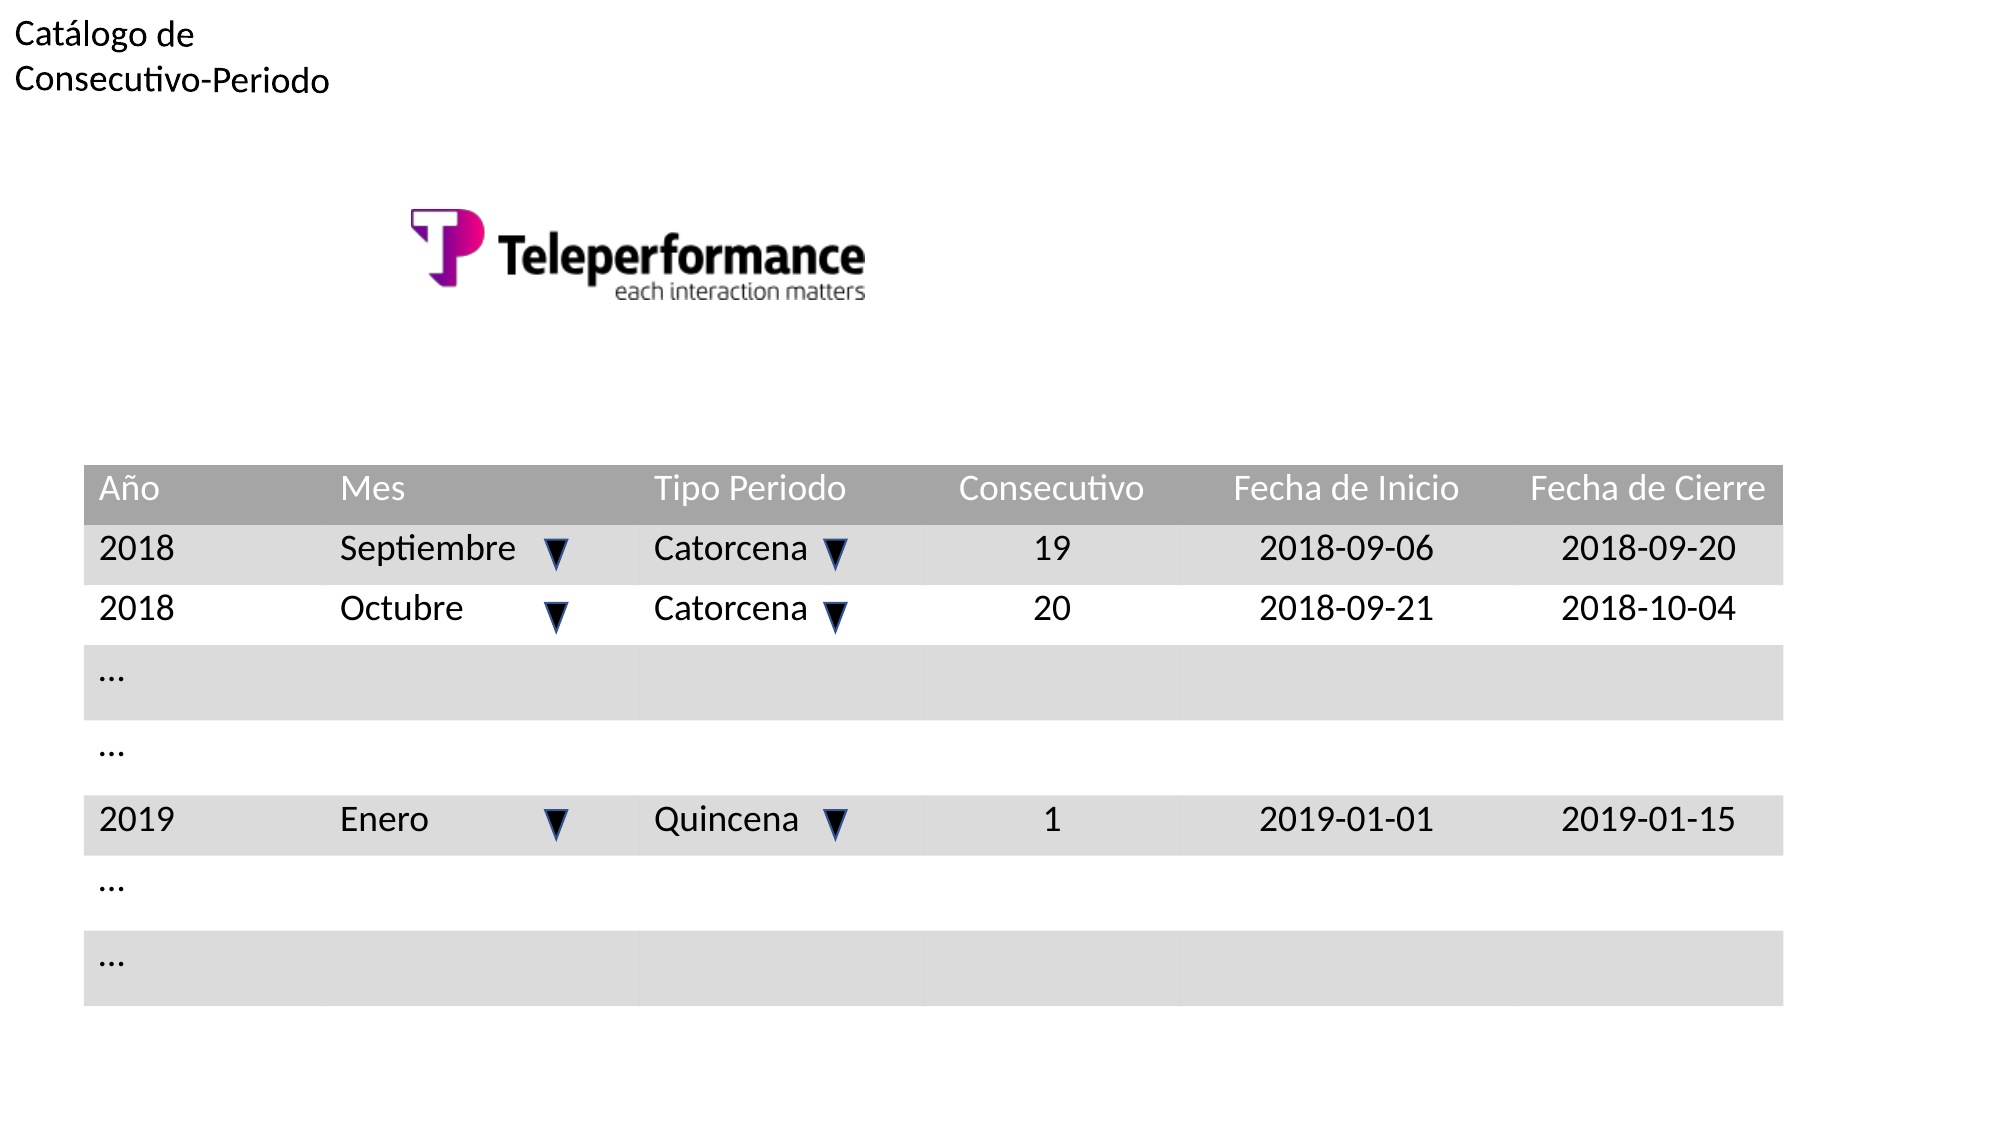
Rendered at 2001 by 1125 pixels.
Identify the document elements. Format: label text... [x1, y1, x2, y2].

text_box [824, 810, 847, 840]
table_cell 2019-01-15 [1513, 795, 1783, 856]
text_box [824, 602, 847, 632]
table_cell [1180, 720, 1513, 795]
table_header Mes [325, 465, 639, 525]
table_cell [325, 931, 639, 1006]
table_cell 2018 [84, 585, 325, 645]
table_header Fecha de Cierre [1513, 465, 1783, 525]
table_cell [1513, 856, 1783, 931]
table_cell [325, 720, 639, 795]
table_header Fecha de Inicio [1180, 465, 1513, 525]
table_cell 2019-01-01 [1180, 795, 1513, 856]
table_cell [1180, 856, 1513, 931]
table_cell [924, 720, 1180, 795]
table_cell … [84, 720, 325, 795]
table_cell [639, 645, 924, 720]
table_cell Quincena [639, 795, 924, 856]
table_cell [1180, 931, 1513, 1006]
table_cell [924, 856, 1180, 931]
table_cell Septiembre [325, 525, 639, 585]
table_cell 2018-09-06 [1180, 525, 1513, 585]
table_cell … [84, 931, 325, 1006]
table_cell 2018-09-21 [1180, 585, 1513, 645]
table_cell 2018 [84, 525, 325, 585]
table_header Tipo Periodo [639, 465, 924, 525]
text_box [545, 602, 568, 632]
picture [411, 209, 865, 300]
table_cell 19 [924, 525, 1180, 585]
table_cell Catorcena [639, 585, 924, 645]
table_cell [924, 931, 1180, 1006]
table_cell [639, 931, 924, 1006]
table_cell [1180, 645, 1513, 720]
table_cell Catorcena [639, 525, 924, 585]
table_cell … [84, 856, 325, 931]
text_box [824, 539, 847, 569]
table_cell [1513, 931, 1783, 1006]
table_cell 2018-10-04 [1513, 585, 1783, 645]
table_cell [1513, 645, 1783, 720]
table_cell [325, 856, 639, 931]
text_box [545, 539, 568, 569]
table_cell [325, 645, 639, 720]
table_header Año [84, 465, 325, 525]
table_cell [639, 856, 924, 931]
table_cell 2018-09-20 [1513, 525, 1783, 585]
table_cell Octubre [325, 585, 639, 645]
table_cell [639, 720, 924, 795]
table_cell 2019 [84, 795, 325, 856]
table_cell Enero [325, 795, 639, 856]
table_cell … [84, 645, 325, 720]
text_box [545, 810, 568, 840]
text_box Catálogo de Consecutivo-Periodo [0, 0, 412, 109]
table_cell 1 [924, 795, 1180, 856]
table_cell [1513, 720, 1783, 795]
table_cell 20 [924, 585, 1180, 645]
table_header Consecutivo [924, 465, 1180, 525]
table_cell [924, 645, 1180, 720]
